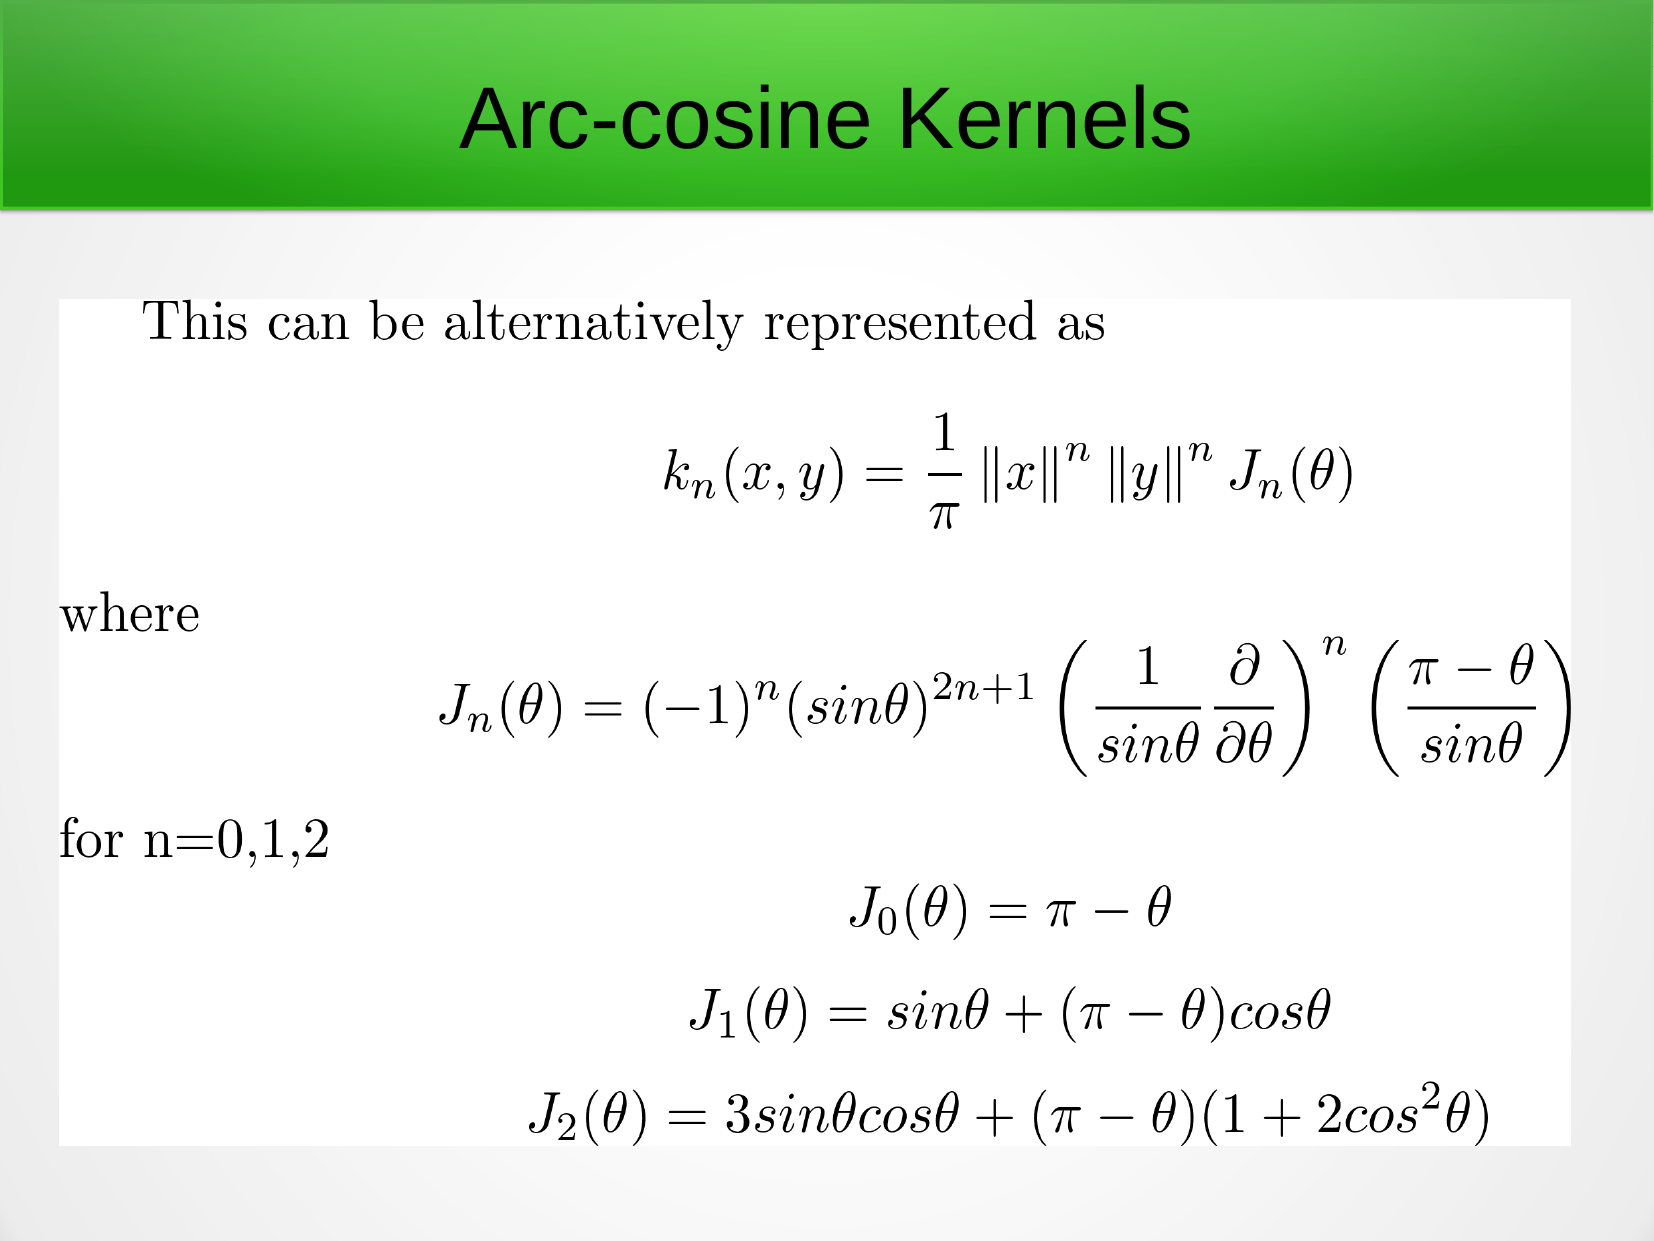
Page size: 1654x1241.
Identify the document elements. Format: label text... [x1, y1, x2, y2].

title Arc-cosine Kernels [82, 47, 1571, 189]
picture [59, 299, 1571, 1146]
